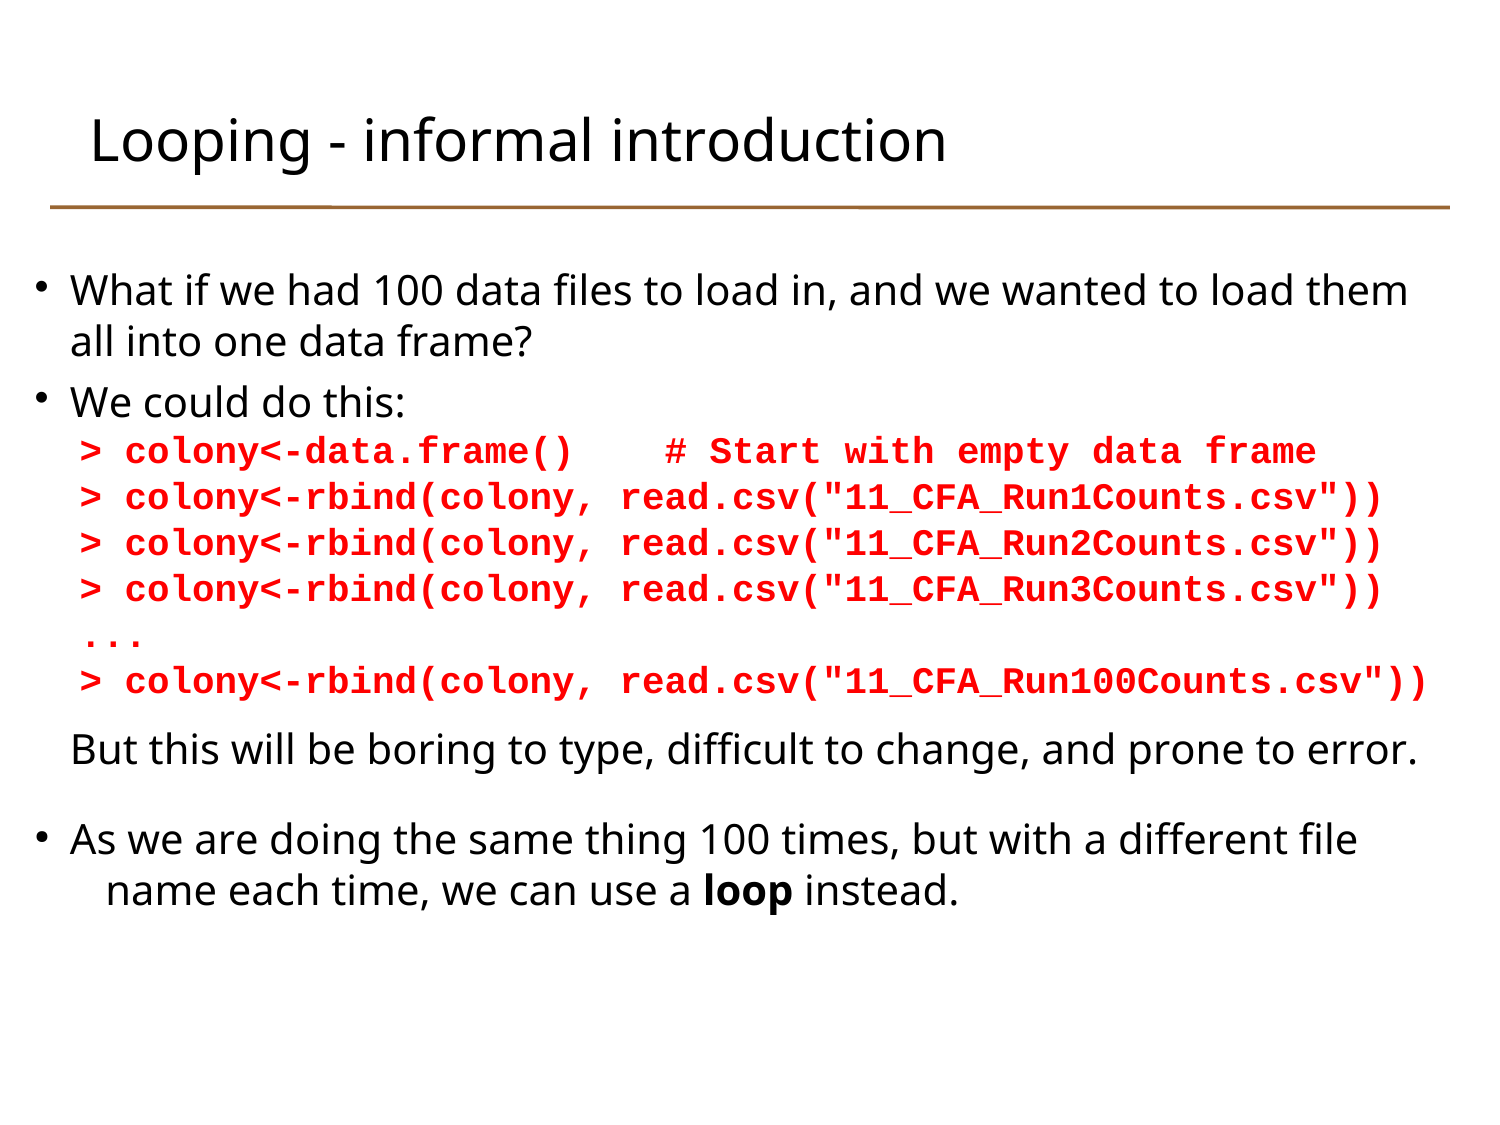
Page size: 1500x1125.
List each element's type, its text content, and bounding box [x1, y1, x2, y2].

title Looping - informal introduction [74, 44, 1422, 230]
list What if we had 100 data files to load in, and we wanted to load them all into one data frame? We could do this: > colony<-data.frame() # Start with empty data frame > colony<-rbind(colony, read.csv("11_CFA_Run1Counts.csv")) > colony<-rbind(colony, read.csv("11_CFA_Run2Counts.csv")) > colony<-rbind(colony, read.csv("11_CFA_Run3Counts.csv")) ... > colony<-rbind(colony, read.csv("11_CFA_Run100Counts.csv")) But this will be boring to type, difficult to change, and prone to error. As we are doing the same thing 100 times, but with a different file name each time, we can use a loop instead. [34, 263, 1437, 1003]
